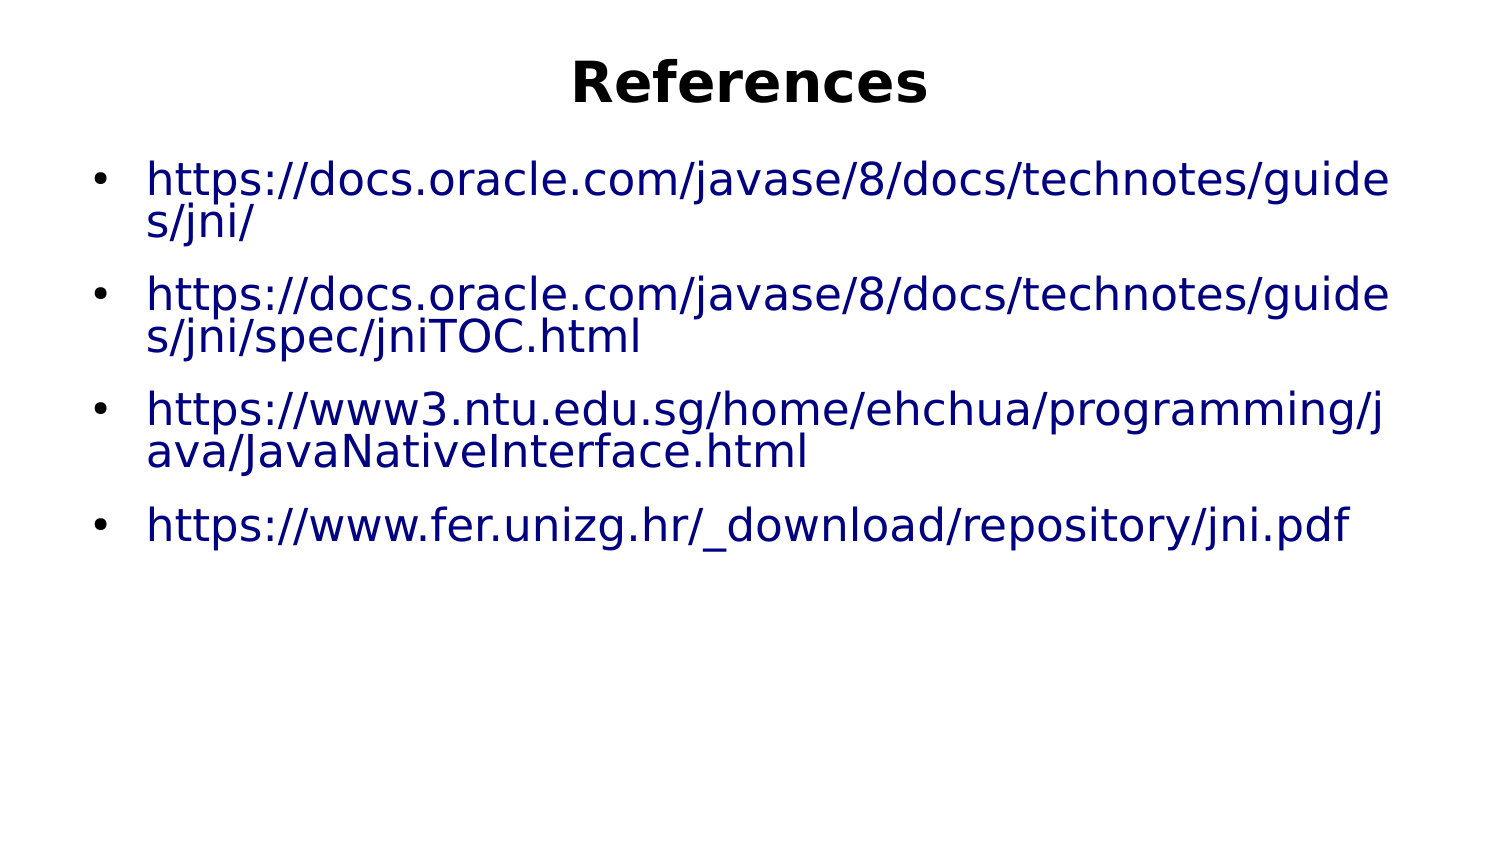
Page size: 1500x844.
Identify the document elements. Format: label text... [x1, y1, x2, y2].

list https://docs.oracle.com/javase/8/docs/technotes/guides/jni/ https://docs.oracle.com/javase/8/docs/technotes/guides/jni/spec/jniTOC.html https://www3.ntu.edu.sg/home/ehchua/programming/java/JavaNativeInterface.html https://www.fer.unizg.hr/_download/repository/jni.pdf [75, 153, 1395, 807]
title References [75, 33, 1425, 133]
